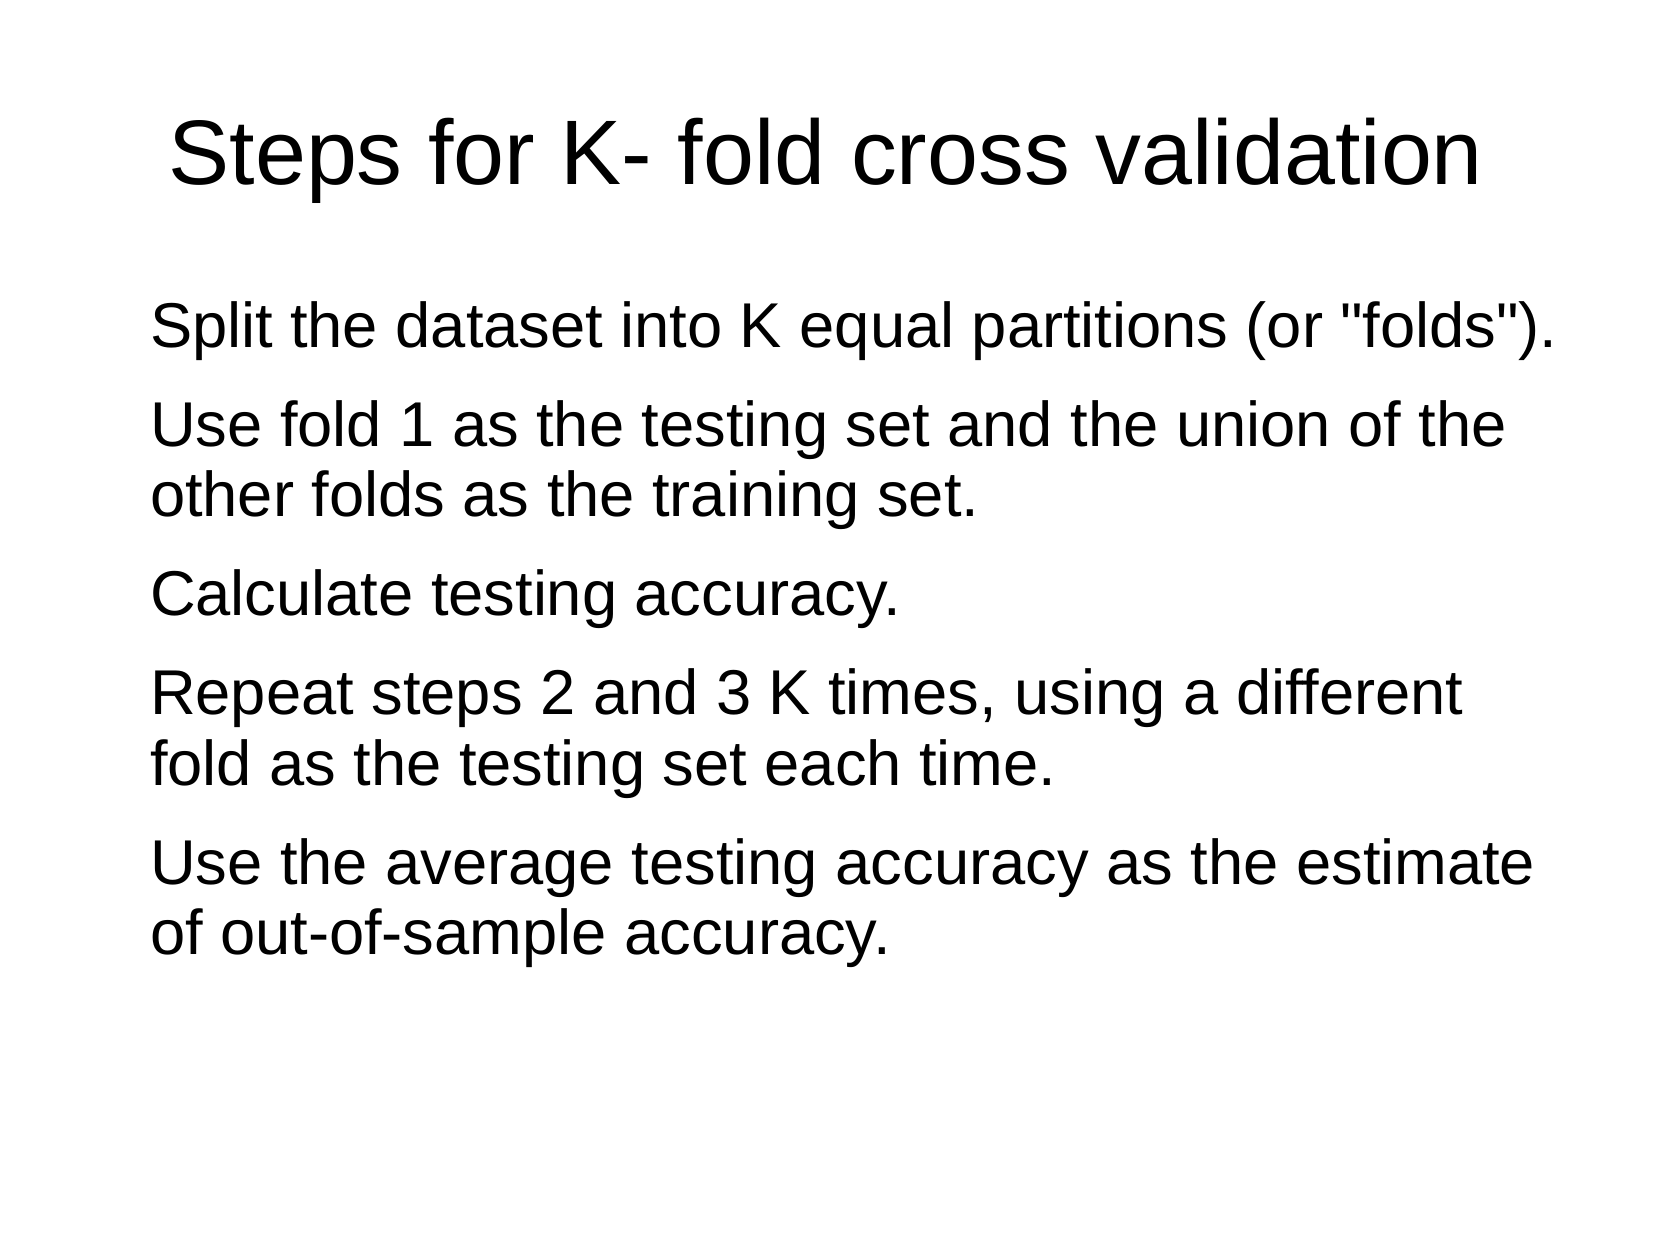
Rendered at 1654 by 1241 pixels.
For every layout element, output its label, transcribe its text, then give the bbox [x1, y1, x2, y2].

list Split the dataset into K equal partitions (or "folds"). Use fold 1 as the testing set and the union of the other folds as the training set. Calculate testing accuracy. Repeat steps 2 and 3 K times, using a different fold as the testing set each time. Use the average testing accuracy as the estimate of out-of-sample accuracy. [82, 290, 1571, 1010]
title Steps for K- fold cross validation [82, 49, 1571, 257]
